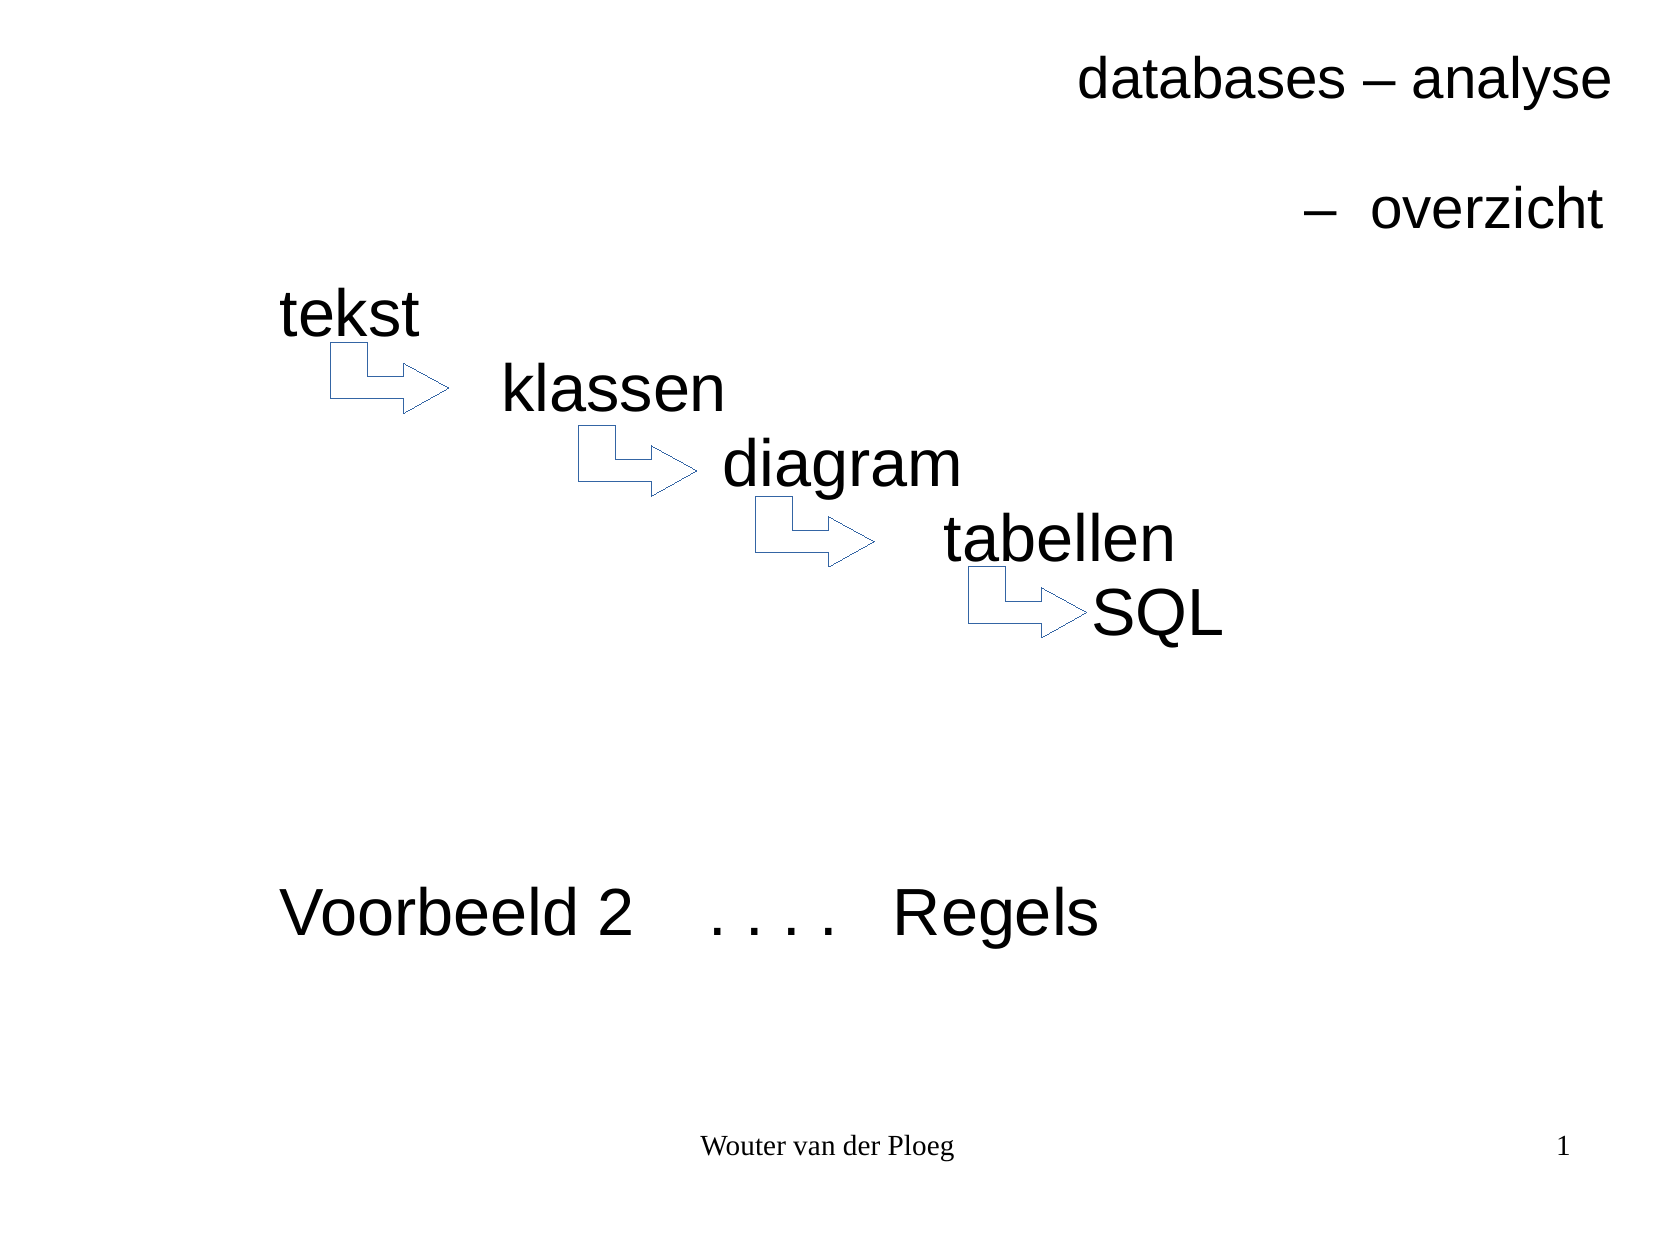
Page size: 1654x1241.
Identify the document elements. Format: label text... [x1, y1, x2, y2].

text_box [330, 342, 449, 414]
text_box databases – analyse – overzicht [1062, 38, 1629, 249]
text_box [968, 566, 1087, 638]
text_box tekst klassen diagram tabellen SQL Voorbeeld 2 . . . . Regels [264, 268, 1241, 957]
text_box [578, 425, 697, 497]
text_box [755, 496, 875, 567]
